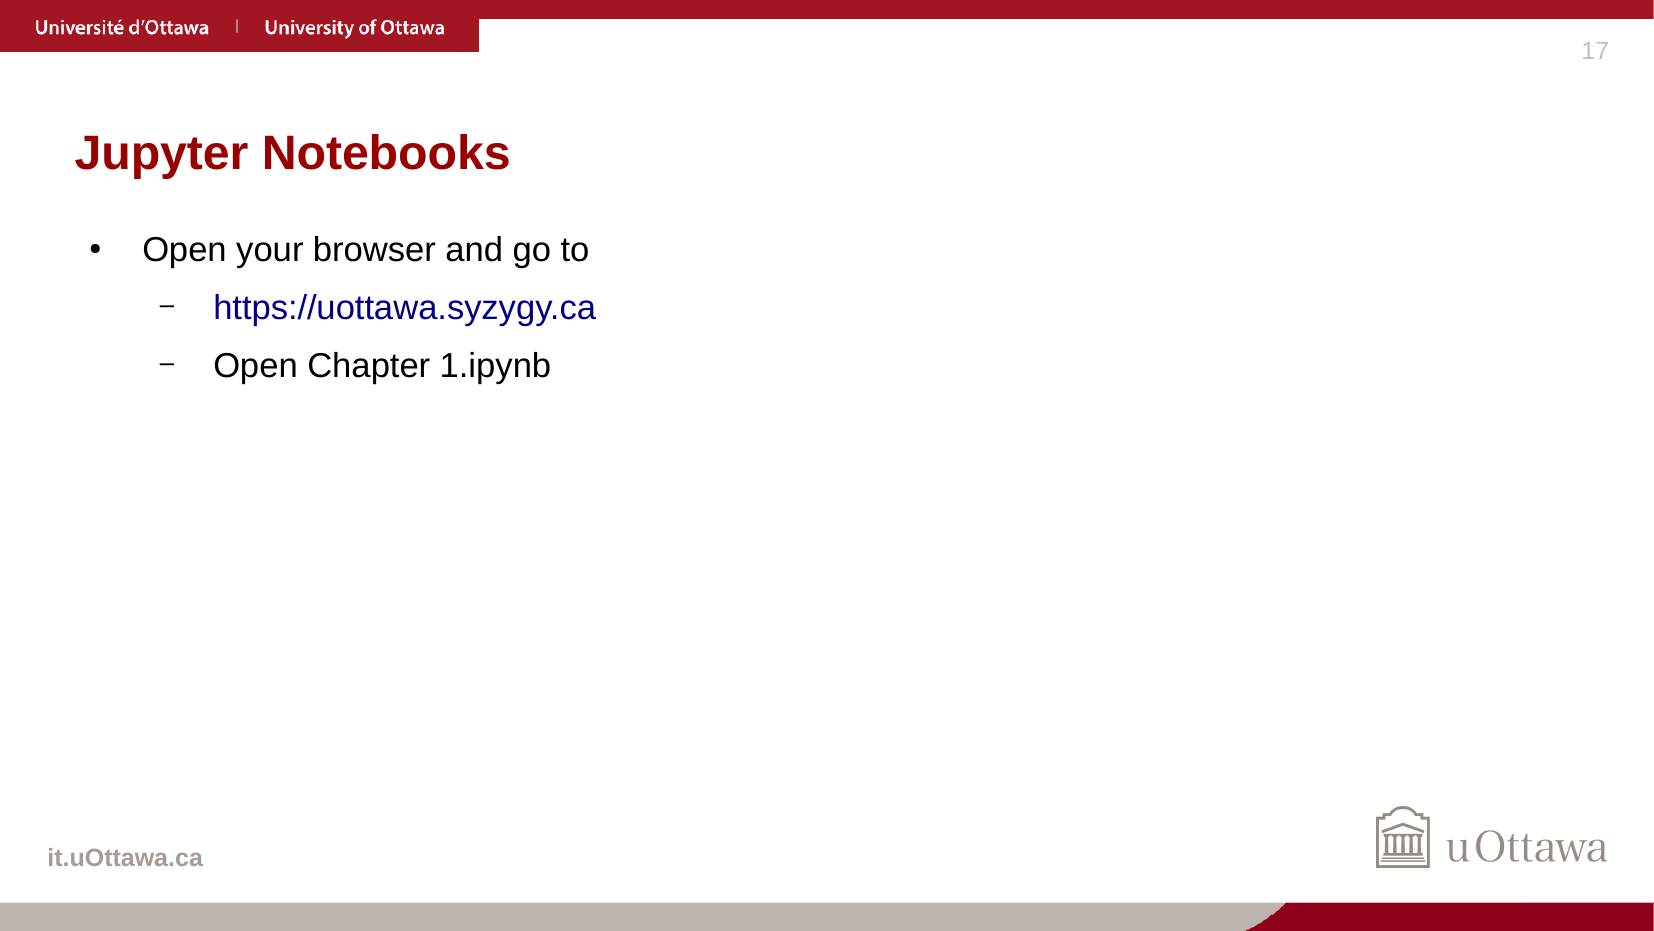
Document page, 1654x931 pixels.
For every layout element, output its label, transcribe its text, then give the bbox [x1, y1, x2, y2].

list Open your browser and go to https://uottawa.syzygy.ca Open Chapter 1.ipynb [71, 230, 1477, 740]
title Jupyter Notebooks [74, 93, 1481, 212]
picture [0, 0, 1654, 52]
picture [0, 903, 1654, 931]
picture [1376, 806, 1607, 868]
